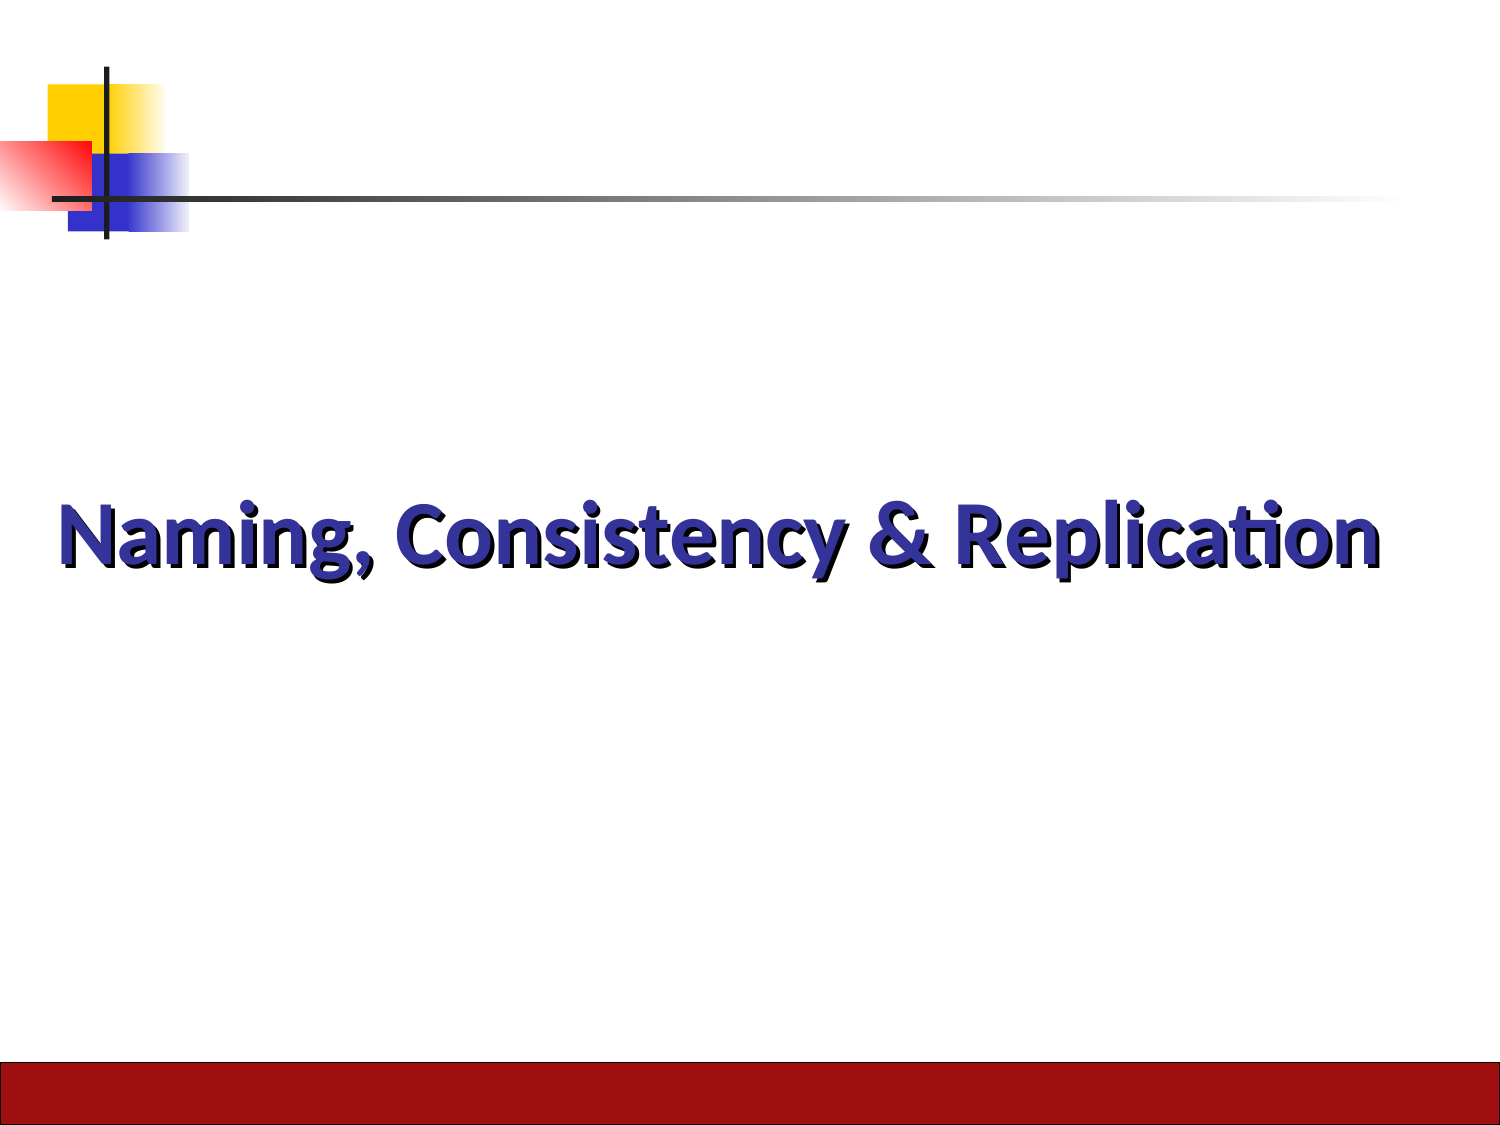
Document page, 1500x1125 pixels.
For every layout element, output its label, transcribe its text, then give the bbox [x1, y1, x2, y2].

text_box Naming, Consistency & Replication [41, 349, 1424, 591]
